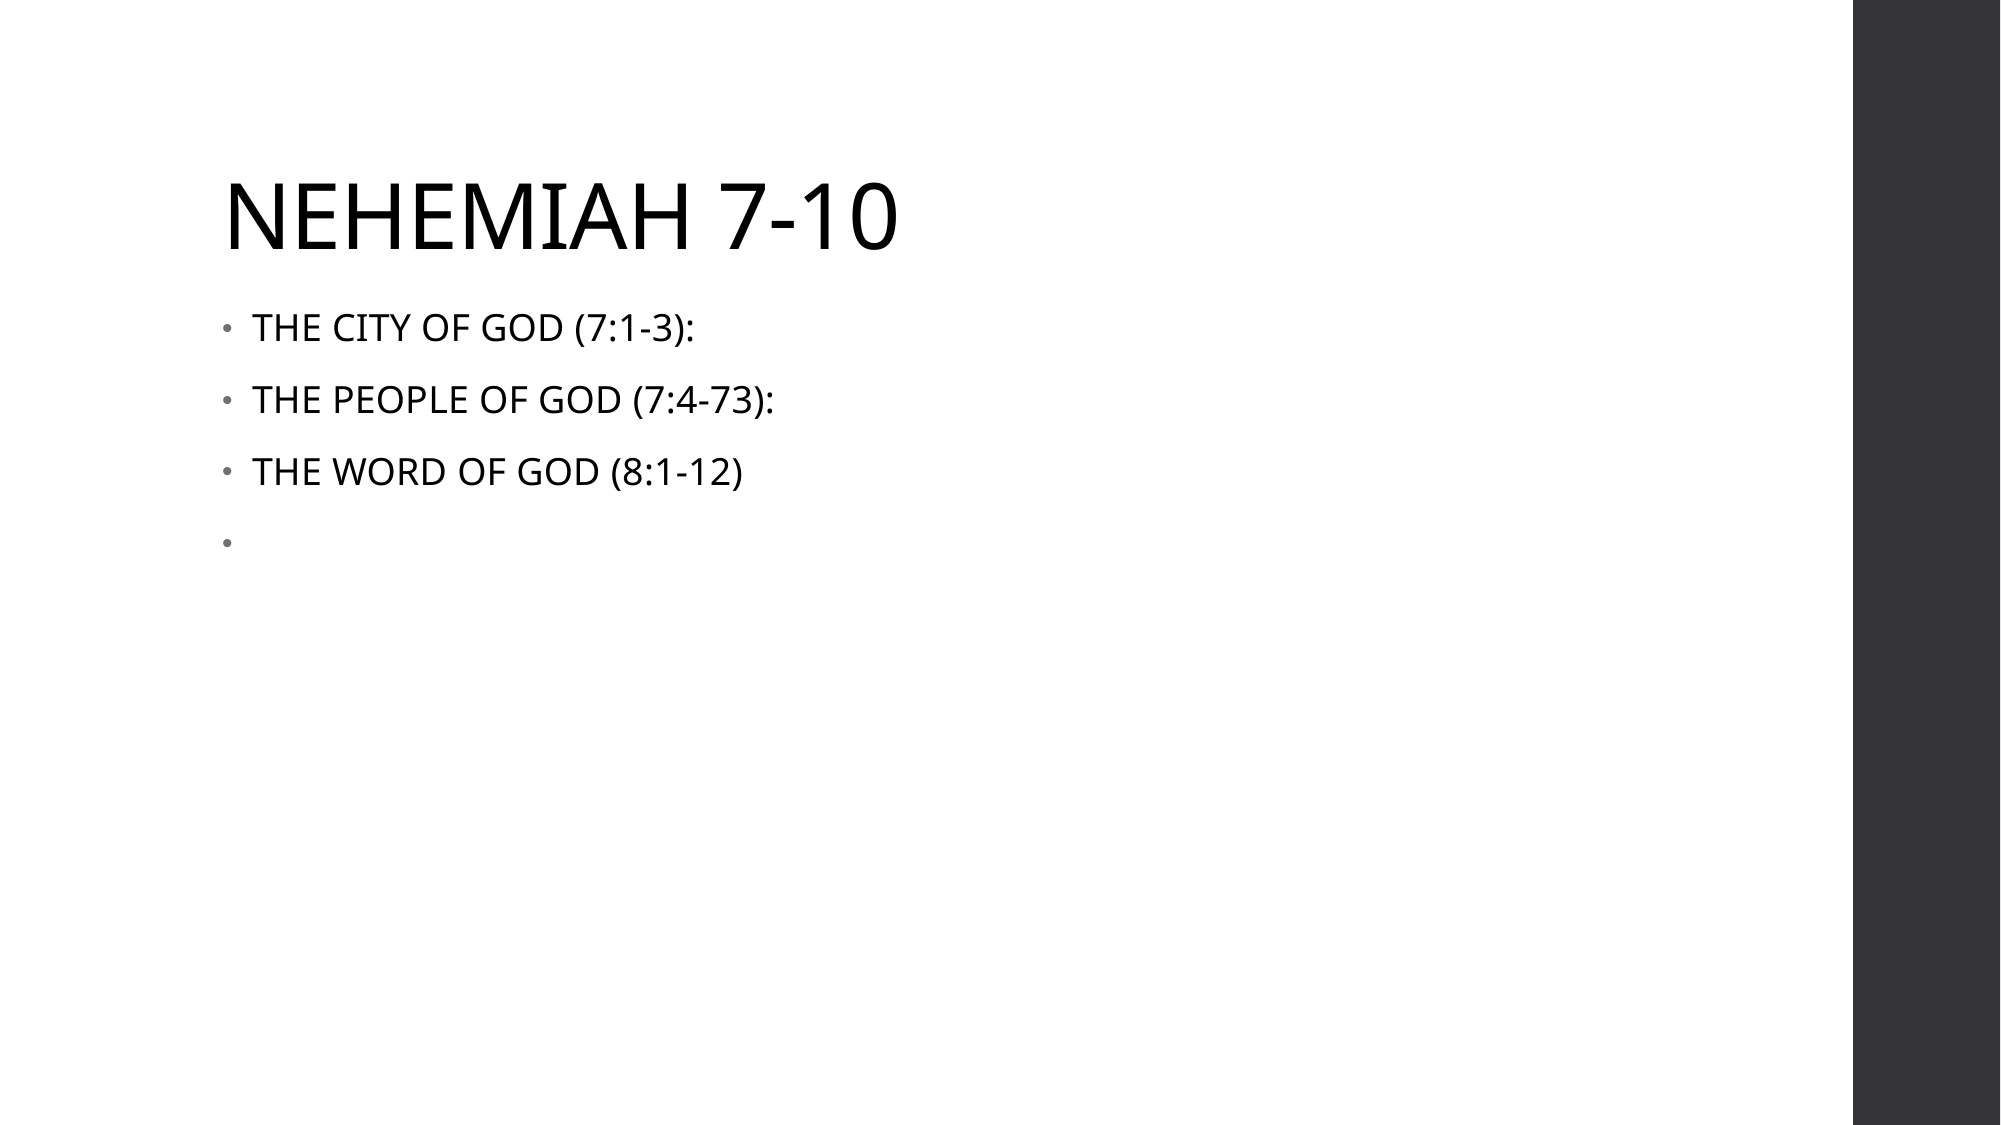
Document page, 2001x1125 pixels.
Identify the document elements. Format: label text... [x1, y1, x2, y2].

list THE CITY OF GOD (7:1-3): THE PEOPLE OF GOD (7:4-73): THE WORD OF GOD (8:1-12) [206, 299, 1617, 1014]
title NEHEMIAH 7-10 [206, 60, 1797, 278]
